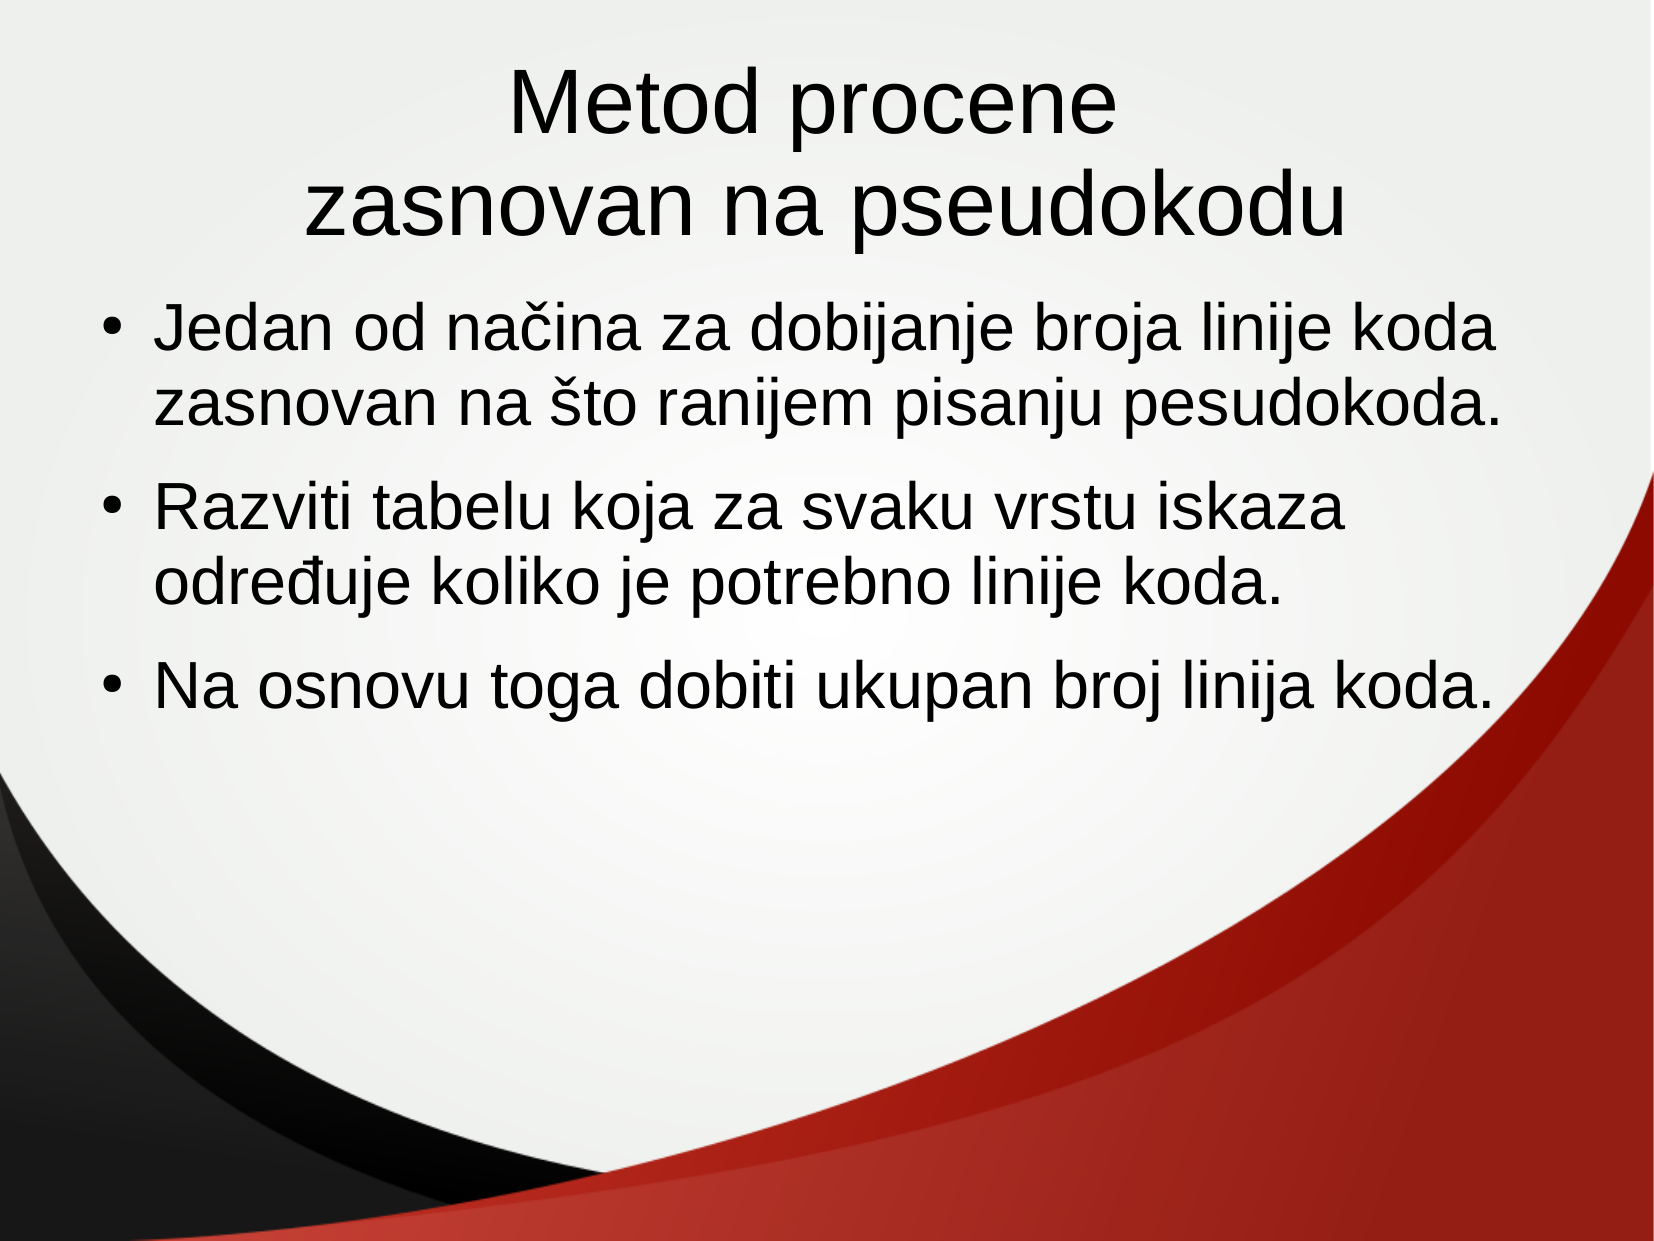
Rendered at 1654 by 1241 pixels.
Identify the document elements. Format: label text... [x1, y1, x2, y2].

list Jedan od načina za dobijanje broja linije koda zasnovan na što ranijem pisanju pesudokoda. Razviti tabelu koja za svaku vrstu iskaza određuje koliko je potrebno linije koda. Na osnovu toga dobiti ukupan broj linija koda. [82, 290, 1571, 1010]
title Metod procene zasnovan na pseudokodu [82, 49, 1571, 257]
picture [0, 0, 1654, 1241]
